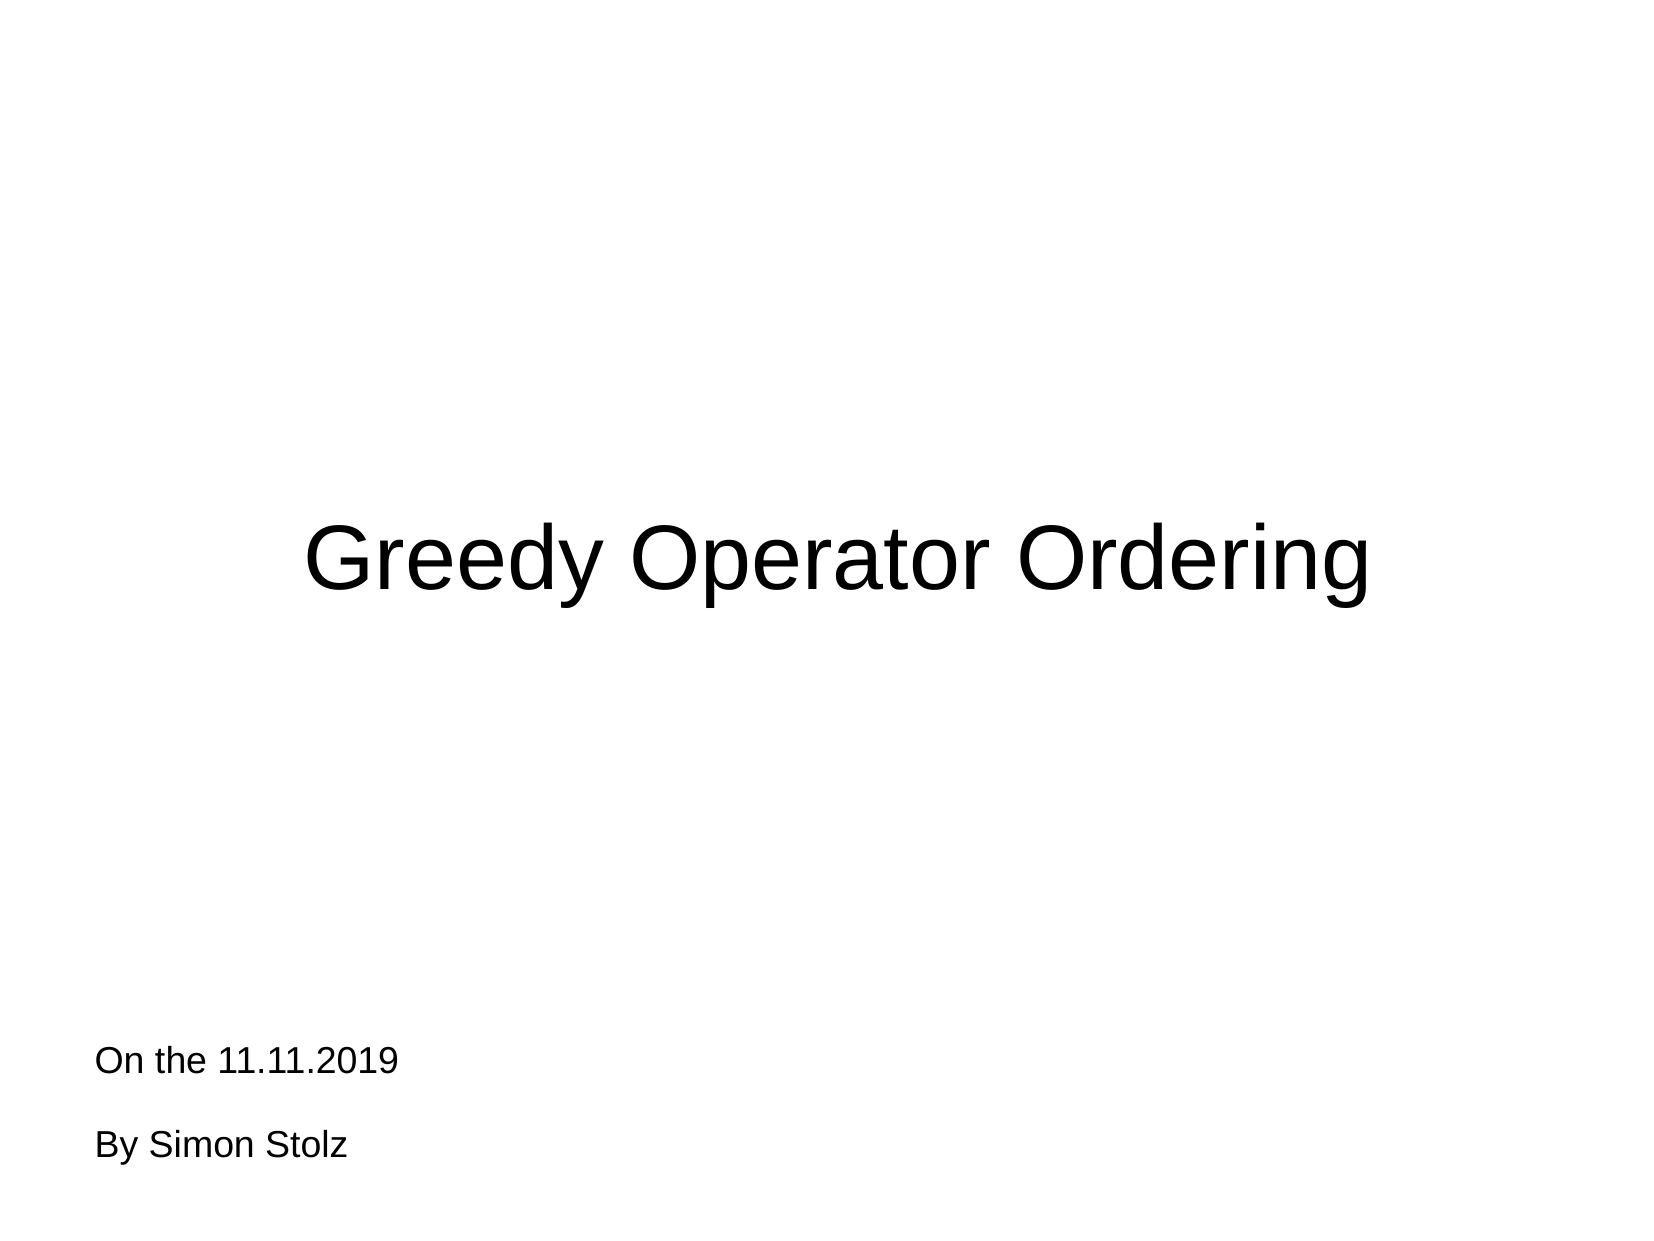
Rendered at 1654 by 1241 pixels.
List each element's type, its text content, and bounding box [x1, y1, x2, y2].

subtitle On the 11.11.2019 By Simon Stolz [94, 1039, 1583, 1241]
title Greedy Operator Ordering [94, 454, 1583, 662]
